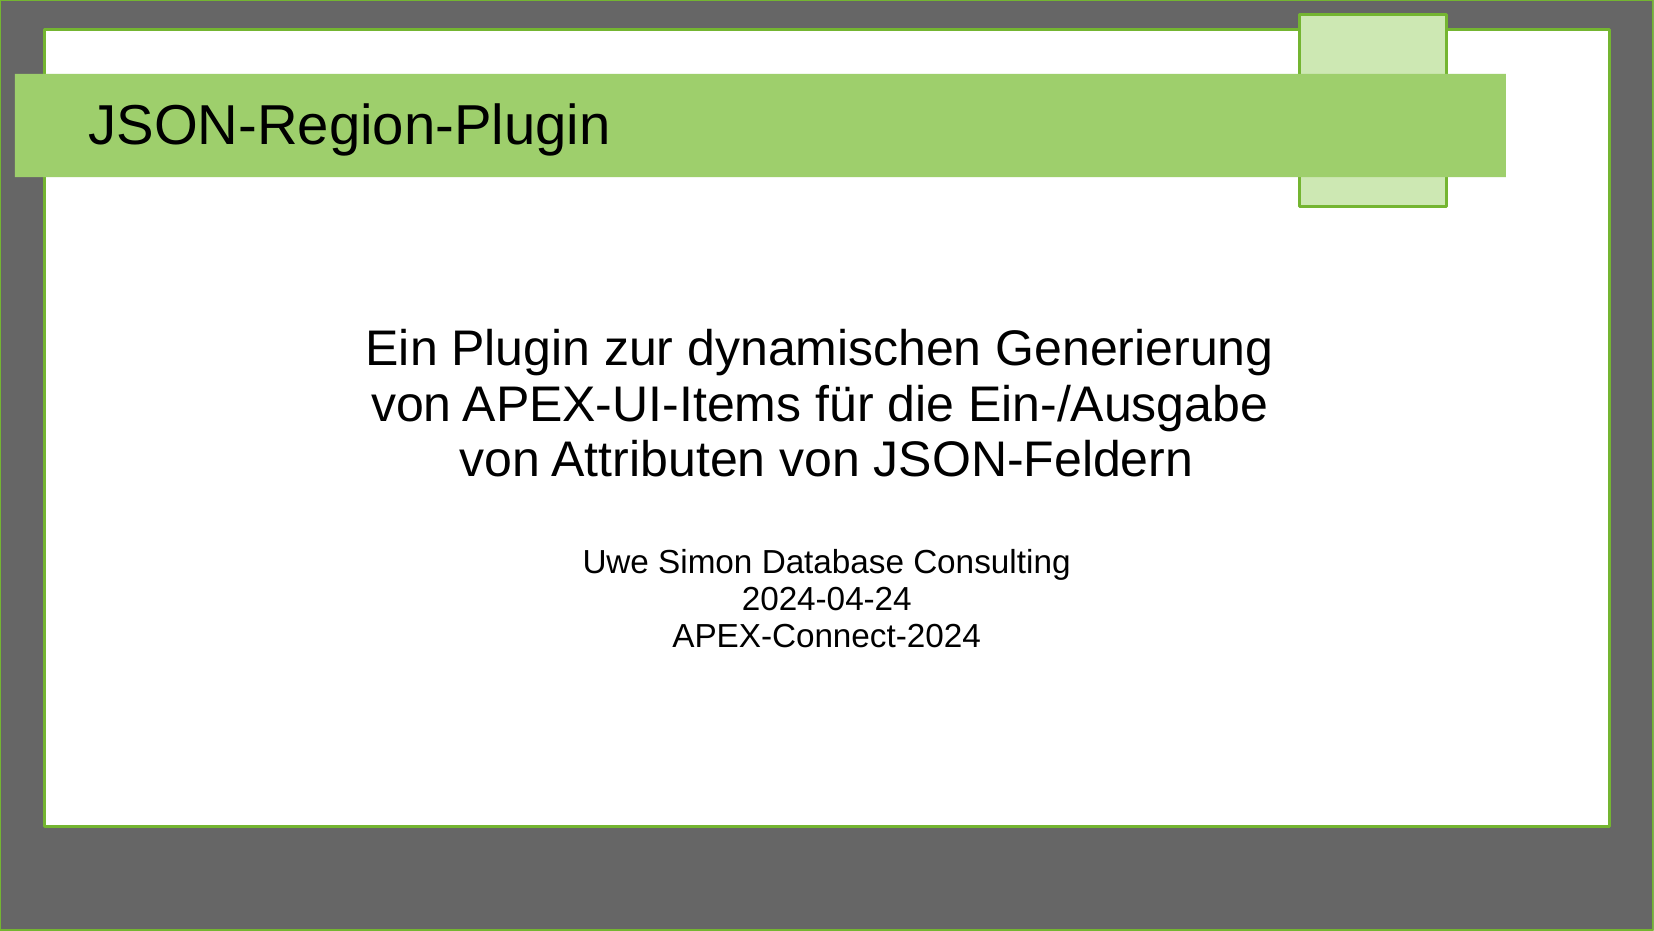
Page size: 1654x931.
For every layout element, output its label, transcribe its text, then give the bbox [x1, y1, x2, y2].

title JSON-Region-Plugin [88, 73, 1506, 178]
subtitle Ein Plugin zur dynamischen Generierung von APEX-UI-Items für die Ein-/Ausgabe von Attributen von JSON-Feldern Uwe Simon Database Consulting 2024-04-24 APEX-Connect-2024 [88, 206, 1565, 768]
